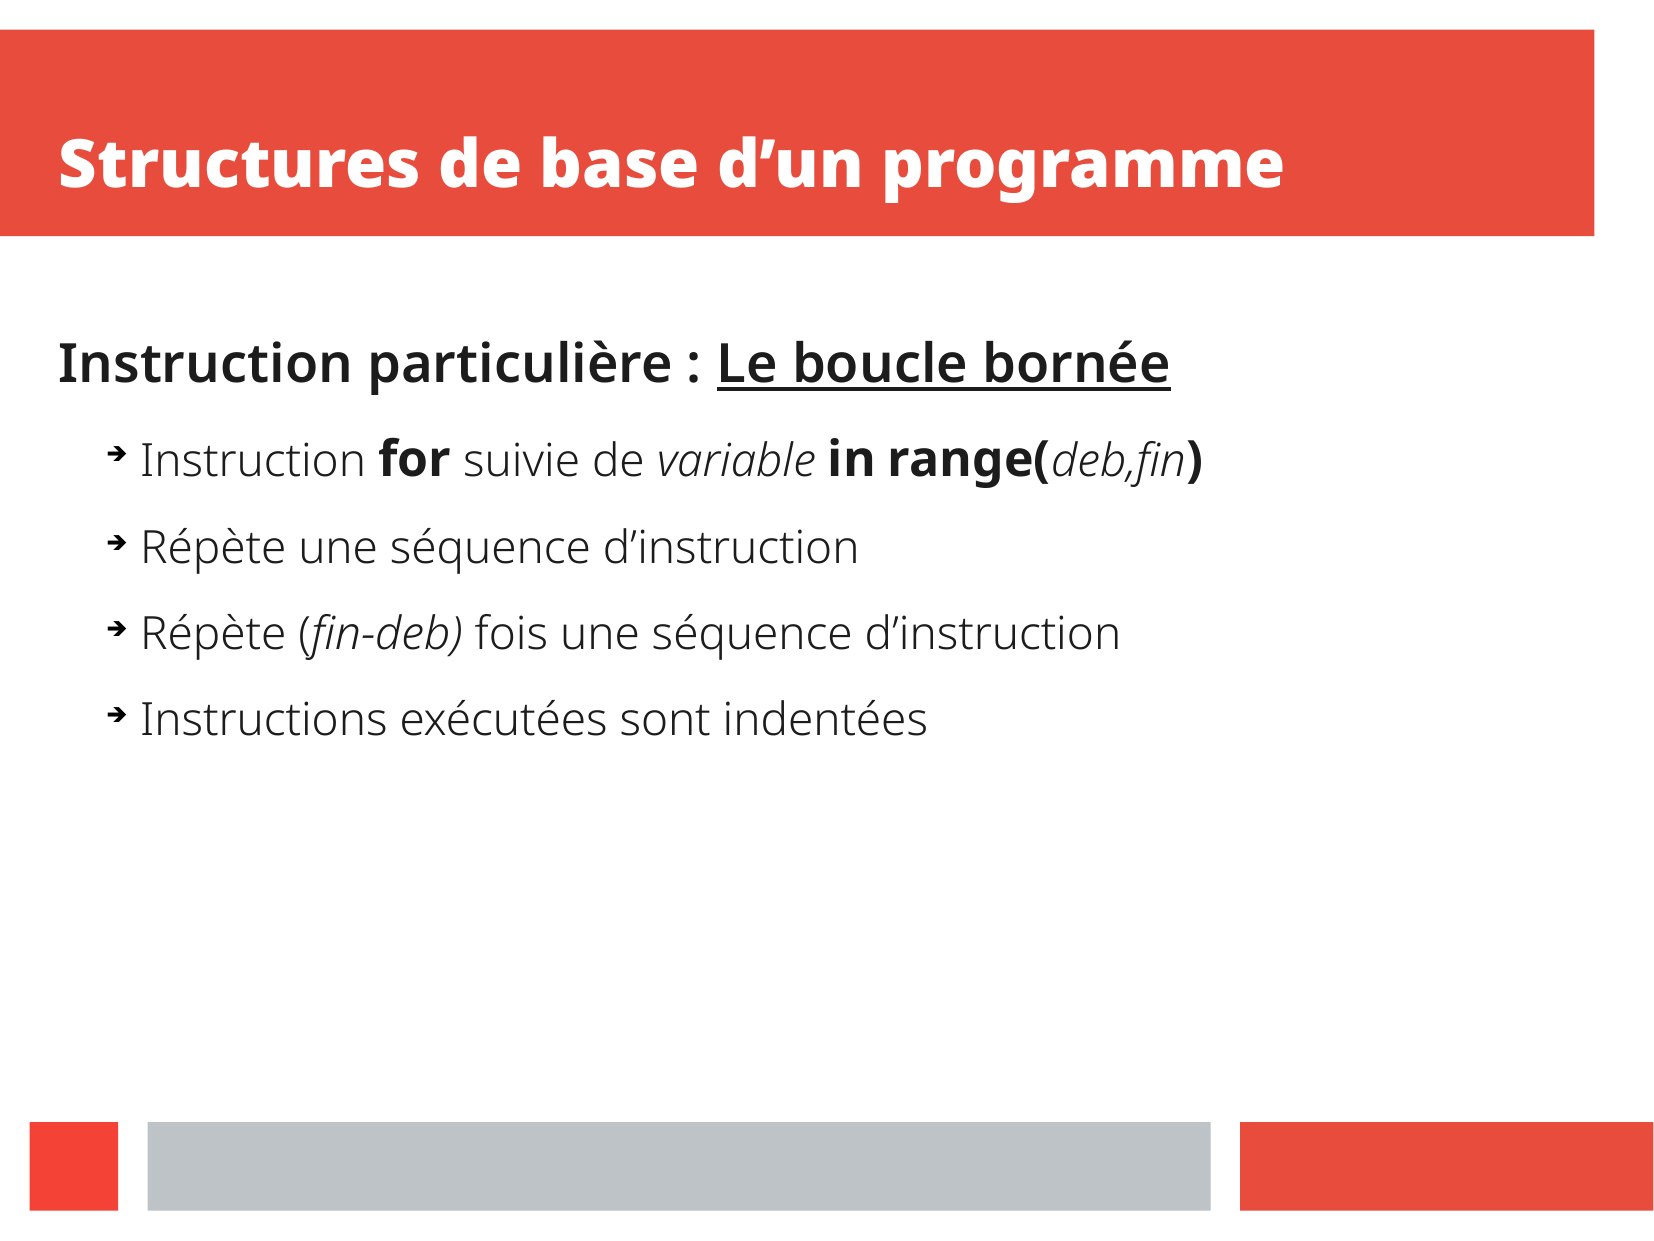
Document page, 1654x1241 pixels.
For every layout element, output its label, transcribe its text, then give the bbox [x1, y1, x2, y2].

list Instruction particulière : Le boucle bornée Instruction for suivie de variable in range(deb,fin) Répète une séquence d’instruction Répète (fin-deb) fois une séquence d’instruction Instructions exécutées sont indentées [59, 324, 1565, 1093]
title Structures de base d’un programme [59, 59, 1595, 207]
